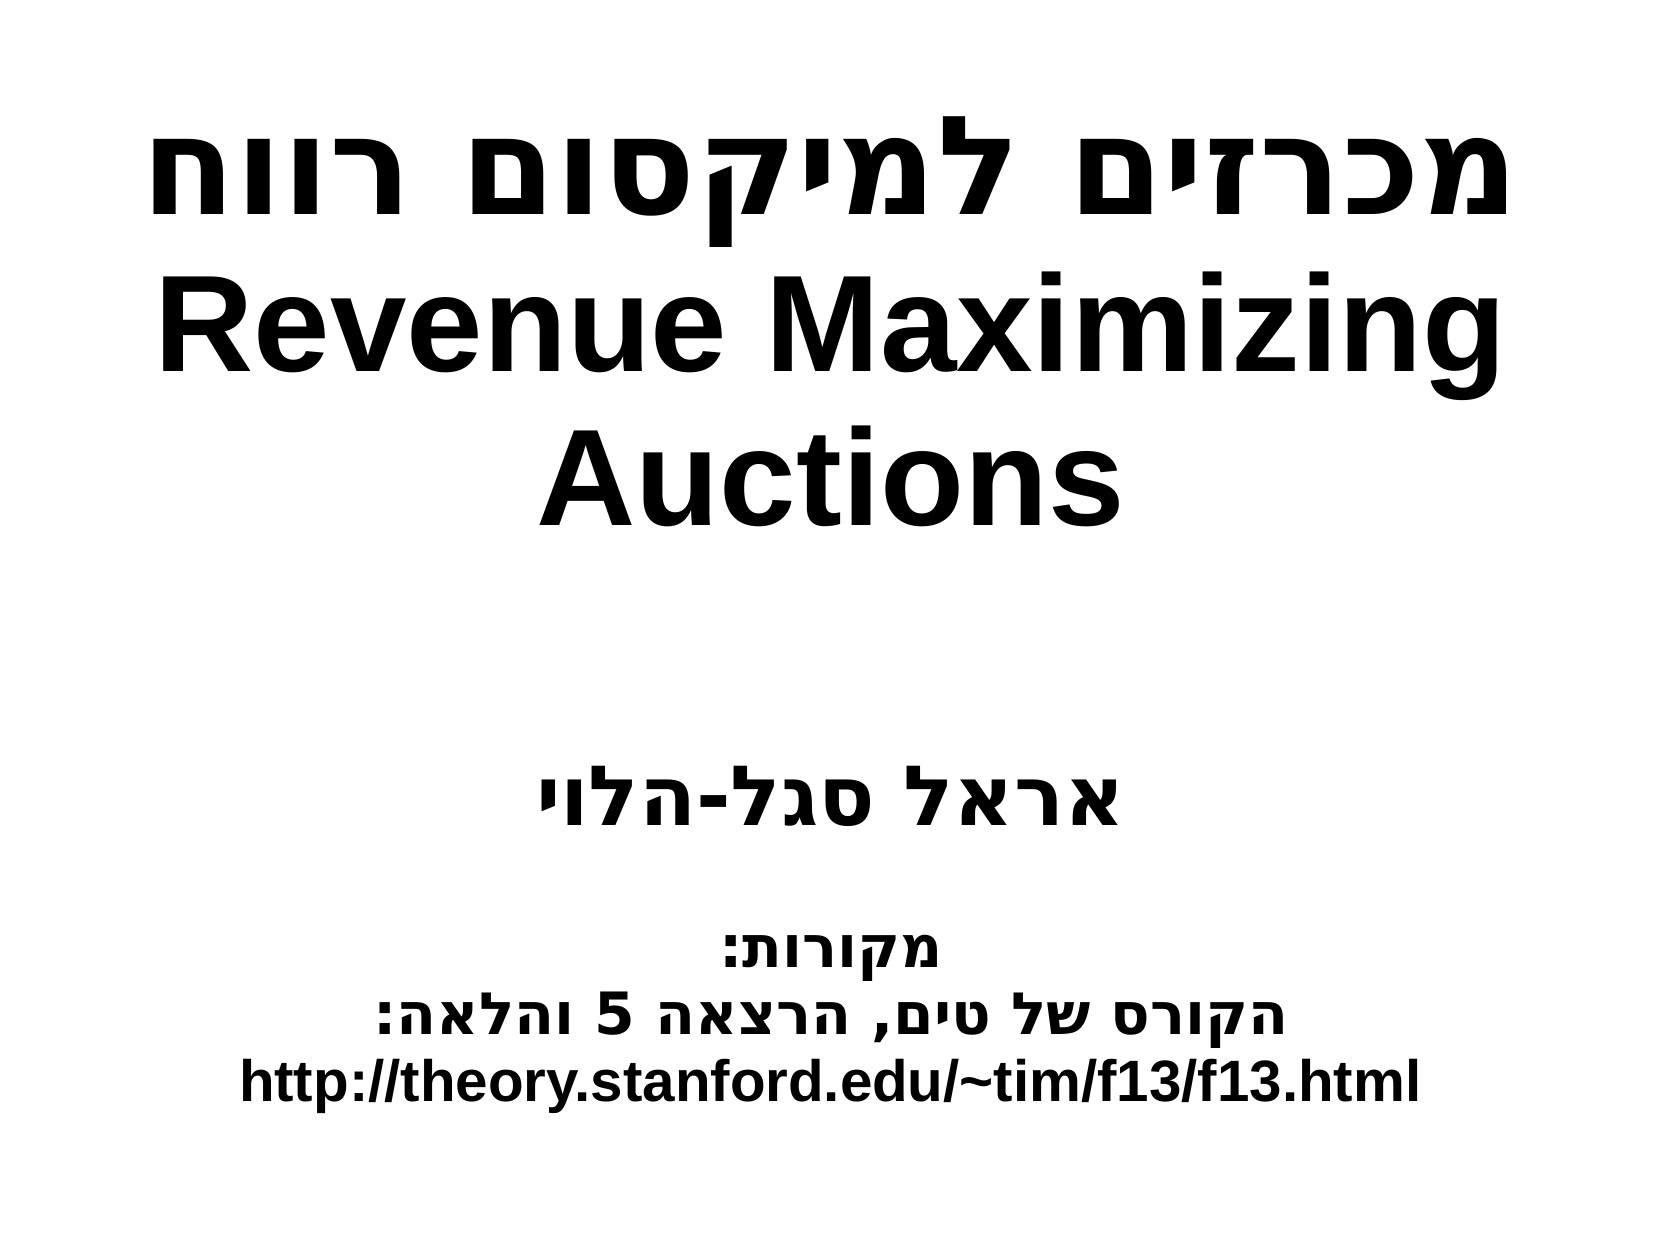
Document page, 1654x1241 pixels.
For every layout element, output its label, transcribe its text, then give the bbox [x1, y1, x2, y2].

title מכרזים למיקסום רווח Revenue Maximizing Auctions אראל סגל-הלוי מקורות: הקורס של טים, הרצאה 5 והלאה: http://theory.stanford.edu/~tim/f13/f13.html [86, 45, 1576, 1156]
